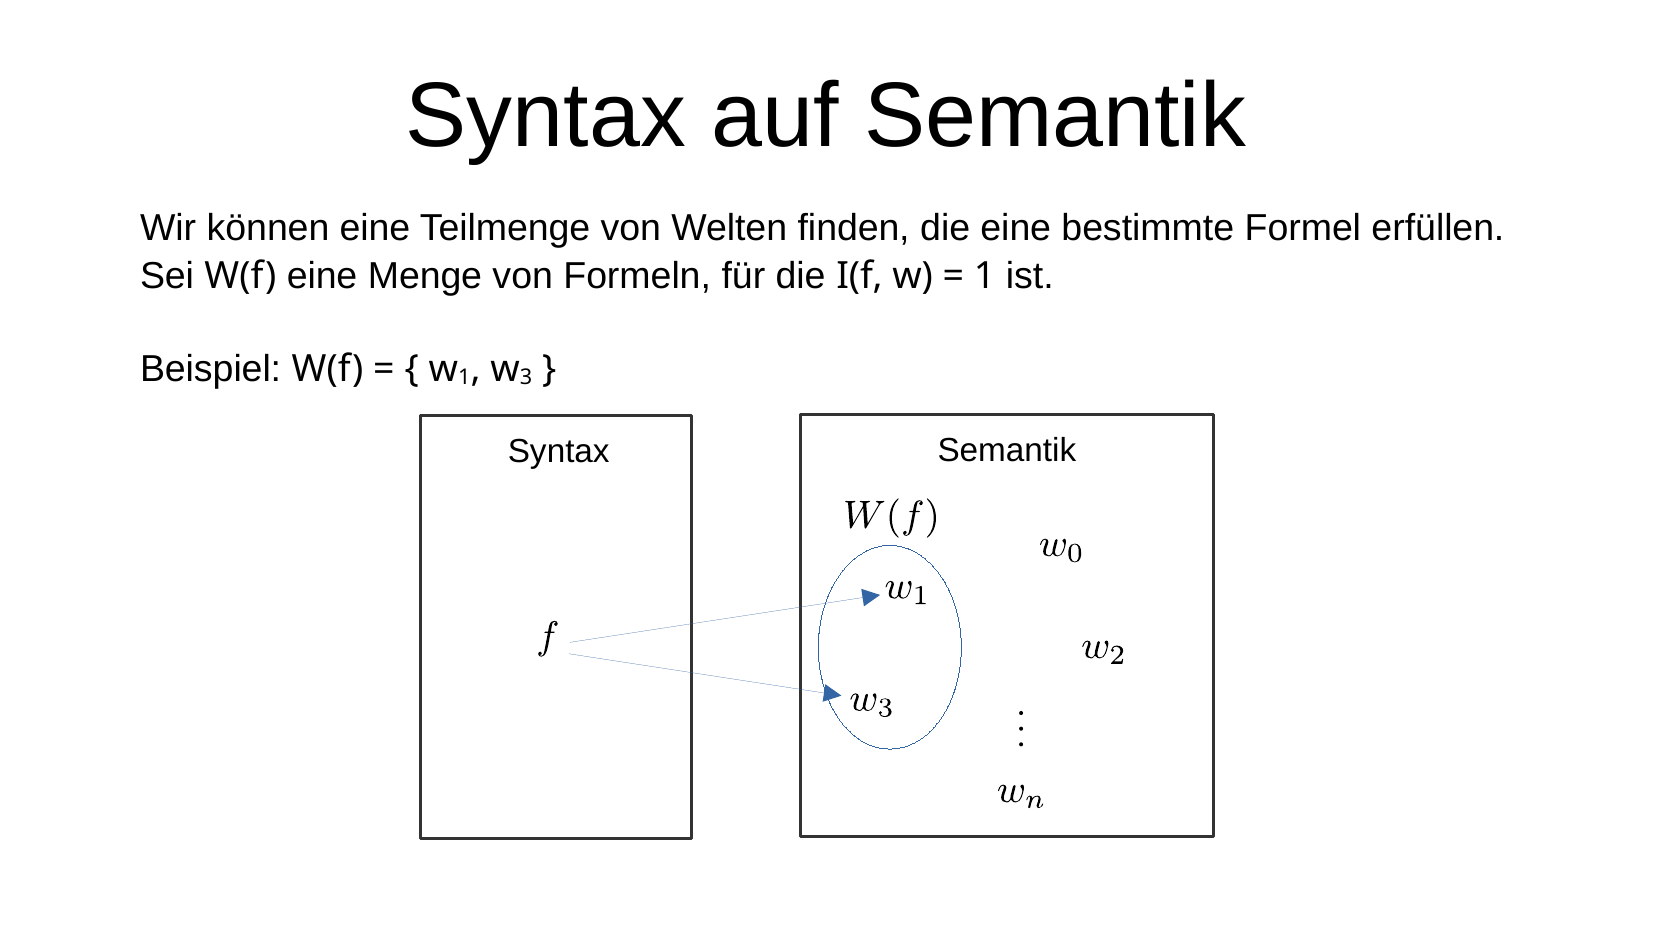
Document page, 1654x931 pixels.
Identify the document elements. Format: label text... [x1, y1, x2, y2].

text_box Syntax [493, 425, 672, 480]
text_box Wir können eine Teilmenge von Welten finden, die eine bestimmte Formel erfüllen. Sei W(f) eine Menge von Formeln, für die I(f, w) = 1 ist. Beispiel: W(f) = { w1, w3 } [125, 198, 1540, 385]
text_box Semantik [922, 424, 1101, 482]
text_box [420, 415, 692, 839]
text_box [800, 414, 1214, 837]
title Syntax auf Semantik [82, 37, 1571, 193]
